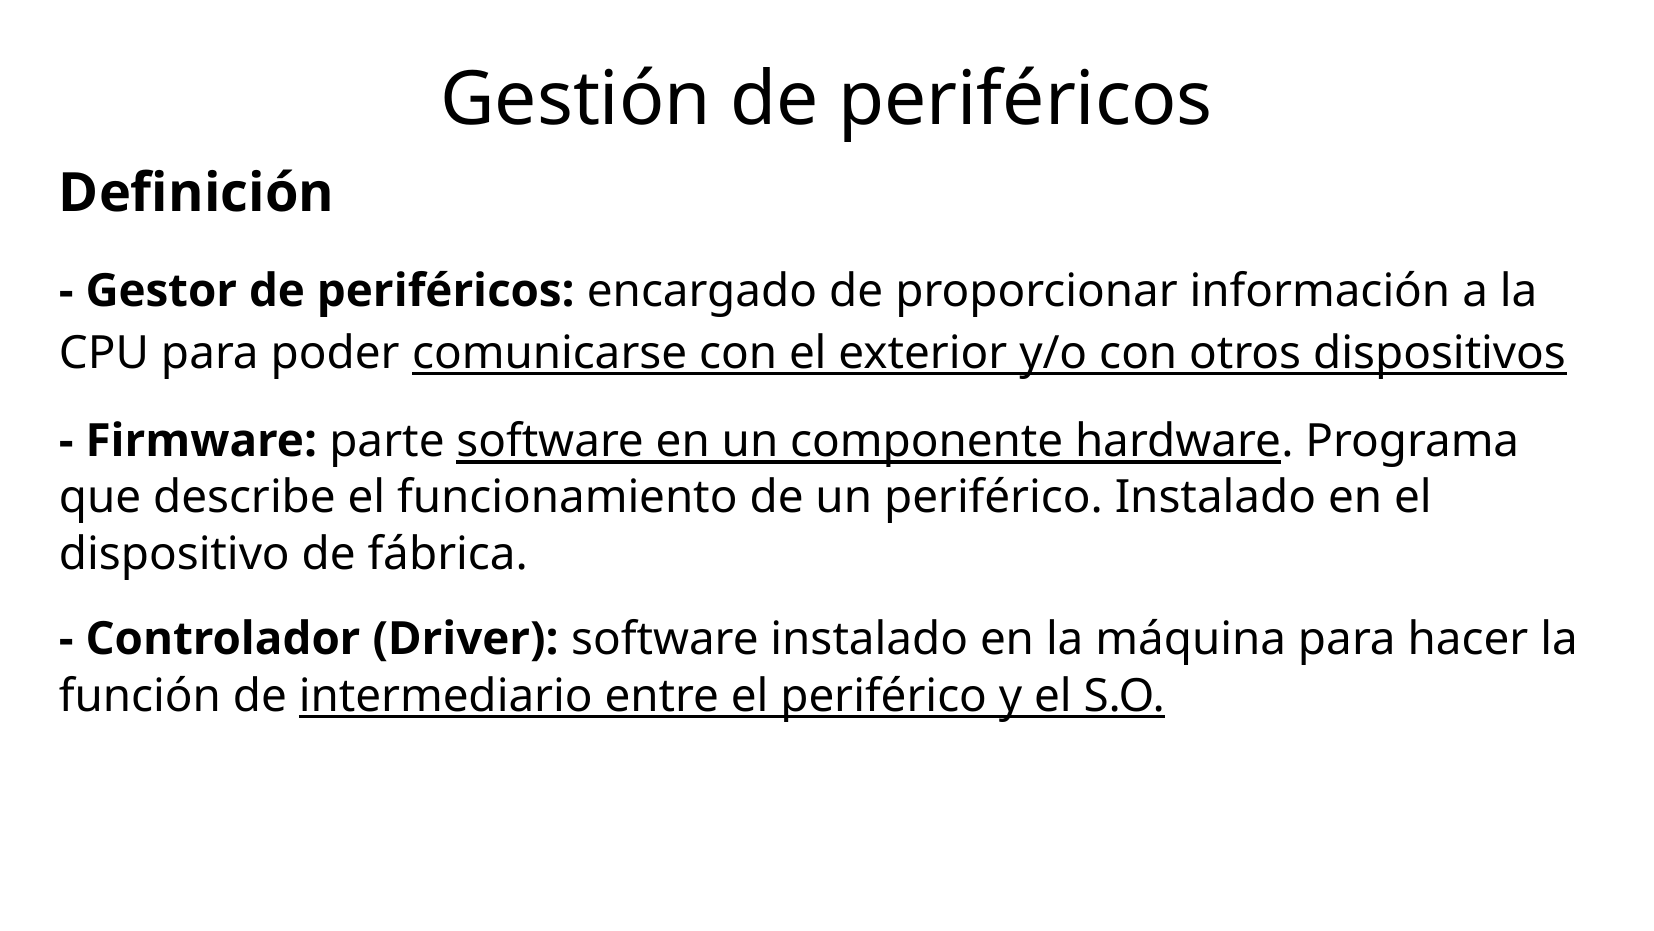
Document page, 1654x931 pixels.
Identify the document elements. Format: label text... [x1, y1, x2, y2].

title Gestión de periféricos [82, 42, 1571, 148]
list Definición - Gestor de periféricos: encargado de proporcionar información a la CPU para poder comunicarse con el exterior y/o con otros dispositivos - Firmware: parte software en un componente hardware. Programa que describe el funcionamiento de un periférico. Instalado en el dispositivo de fábrica. - Controlador (Driver): software instalado en la máquina para hacer la función de intermediario entre el periférico y el S.O. [59, 153, 1595, 886]
